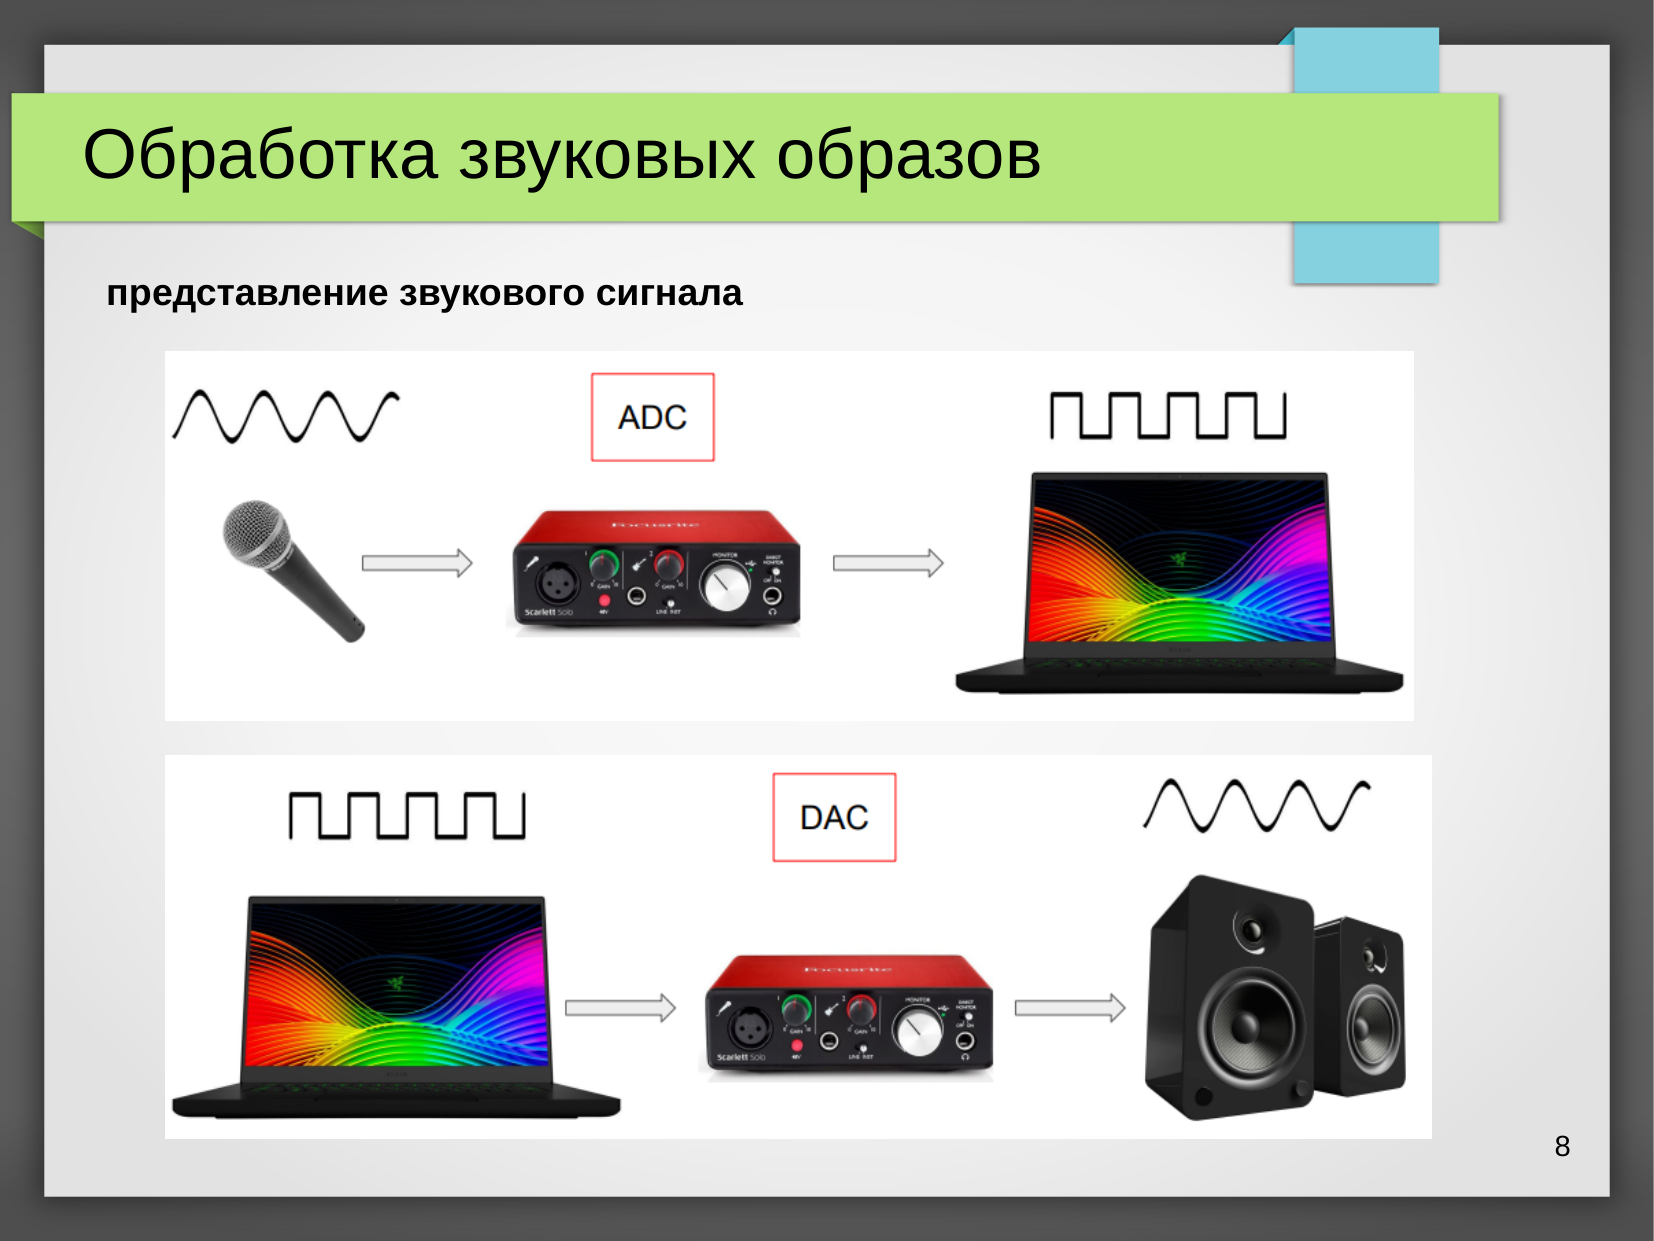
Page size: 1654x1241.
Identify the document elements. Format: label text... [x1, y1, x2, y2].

picture [0, 0, 1654, 1241]
title Обработка звуковых образов [82, 114, 1406, 194]
text_box представление звукового сигнала [106, 270, 1382, 355]
